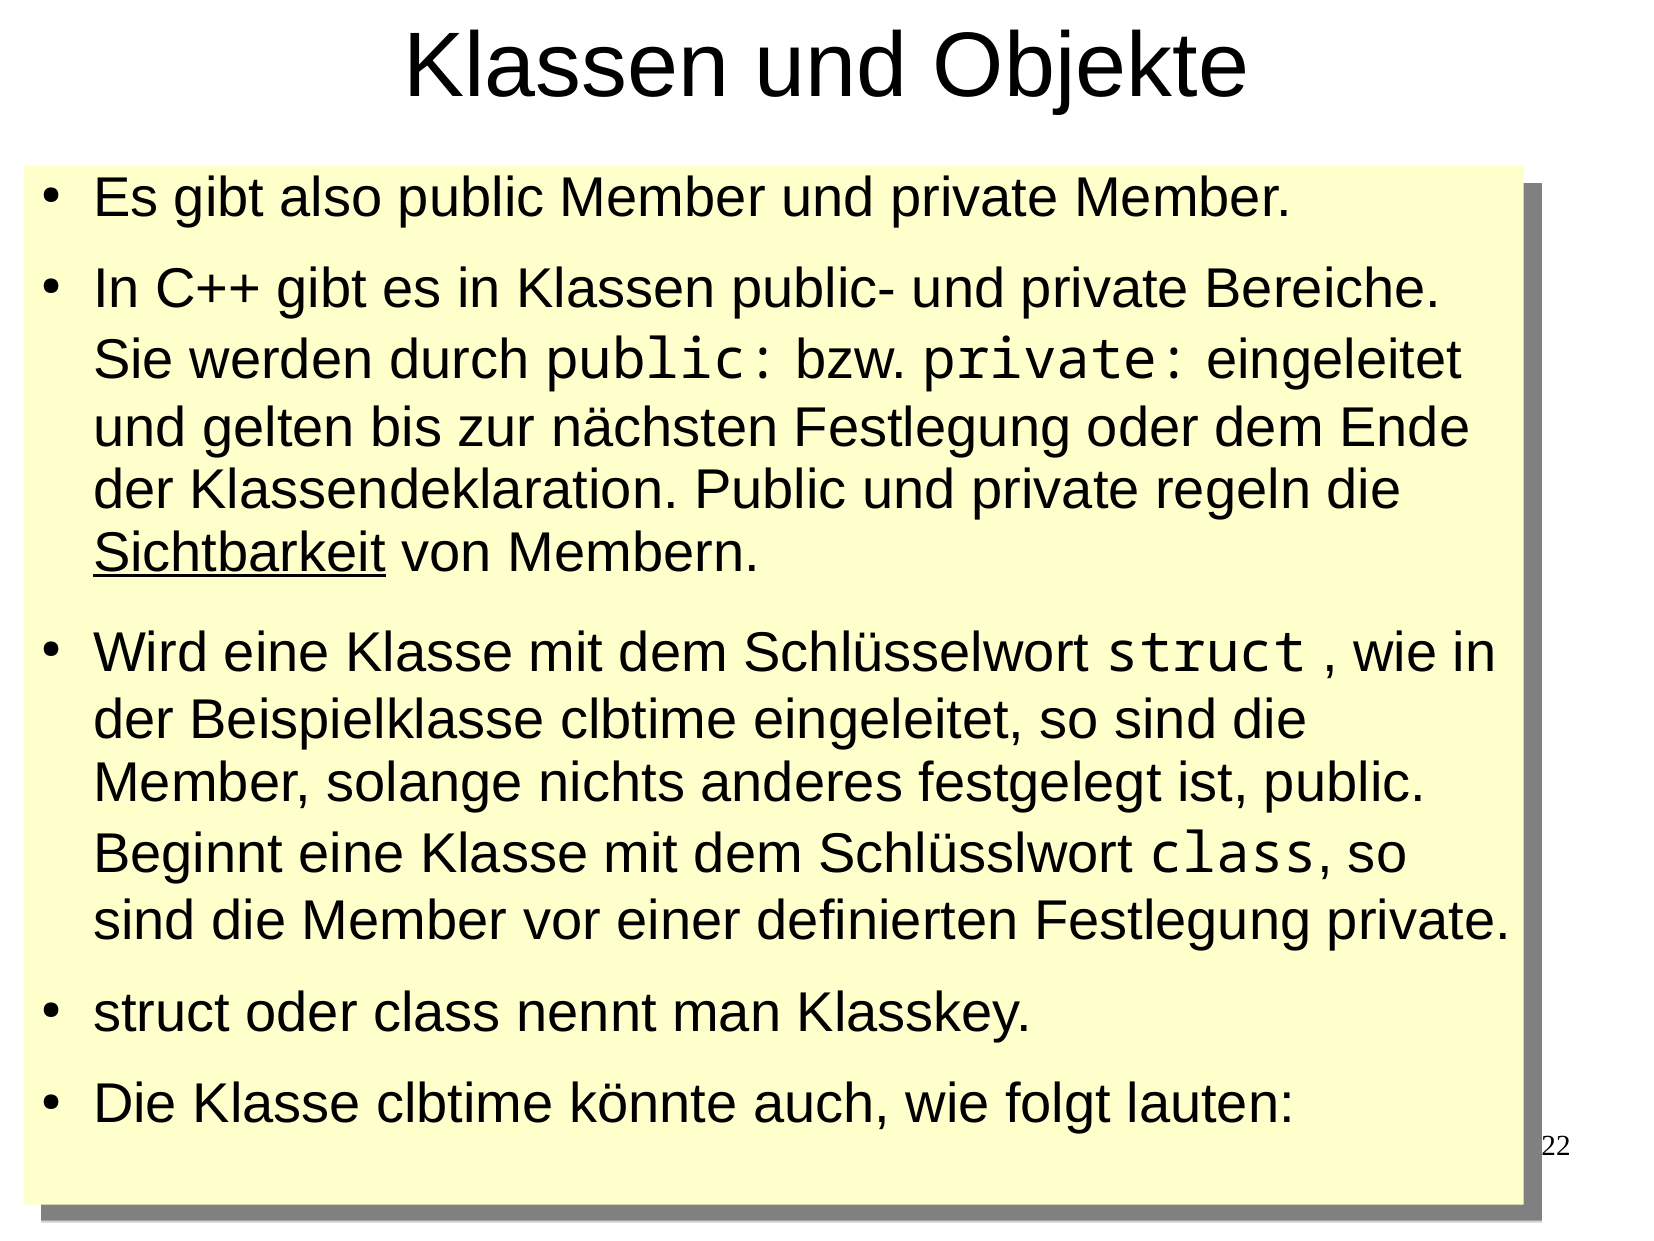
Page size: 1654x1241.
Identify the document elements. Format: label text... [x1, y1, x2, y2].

list Es gibt also public Member und private Member. In C++ gibt es in Klassen public- und private Bereiche. Sie werden durch public: bzw. private: eingeleitet und gelten bis zur nächsten Festlegung oder dem Ende der Klassendeklaration. Public und private regeln die Sichtbarkeit von Membern. Wird eine Klasse mit dem Schlüsselwort struct , wie in der Beispielklasse clbtime eingeleitet, so sind die Member, solange nichts anderes festgelegt ist, public. Beginnt eine Klasse mit dem Schlüsslwort class, so sind die Member vor einer definierten Festlegung private. struct oder class nennt man Klasskey. Die Klasse clbtime könnte auch, wie folgt lauten: [23, 165, 1524, 1205]
title Klassen und Objekte [82, 0, 1571, 168]
